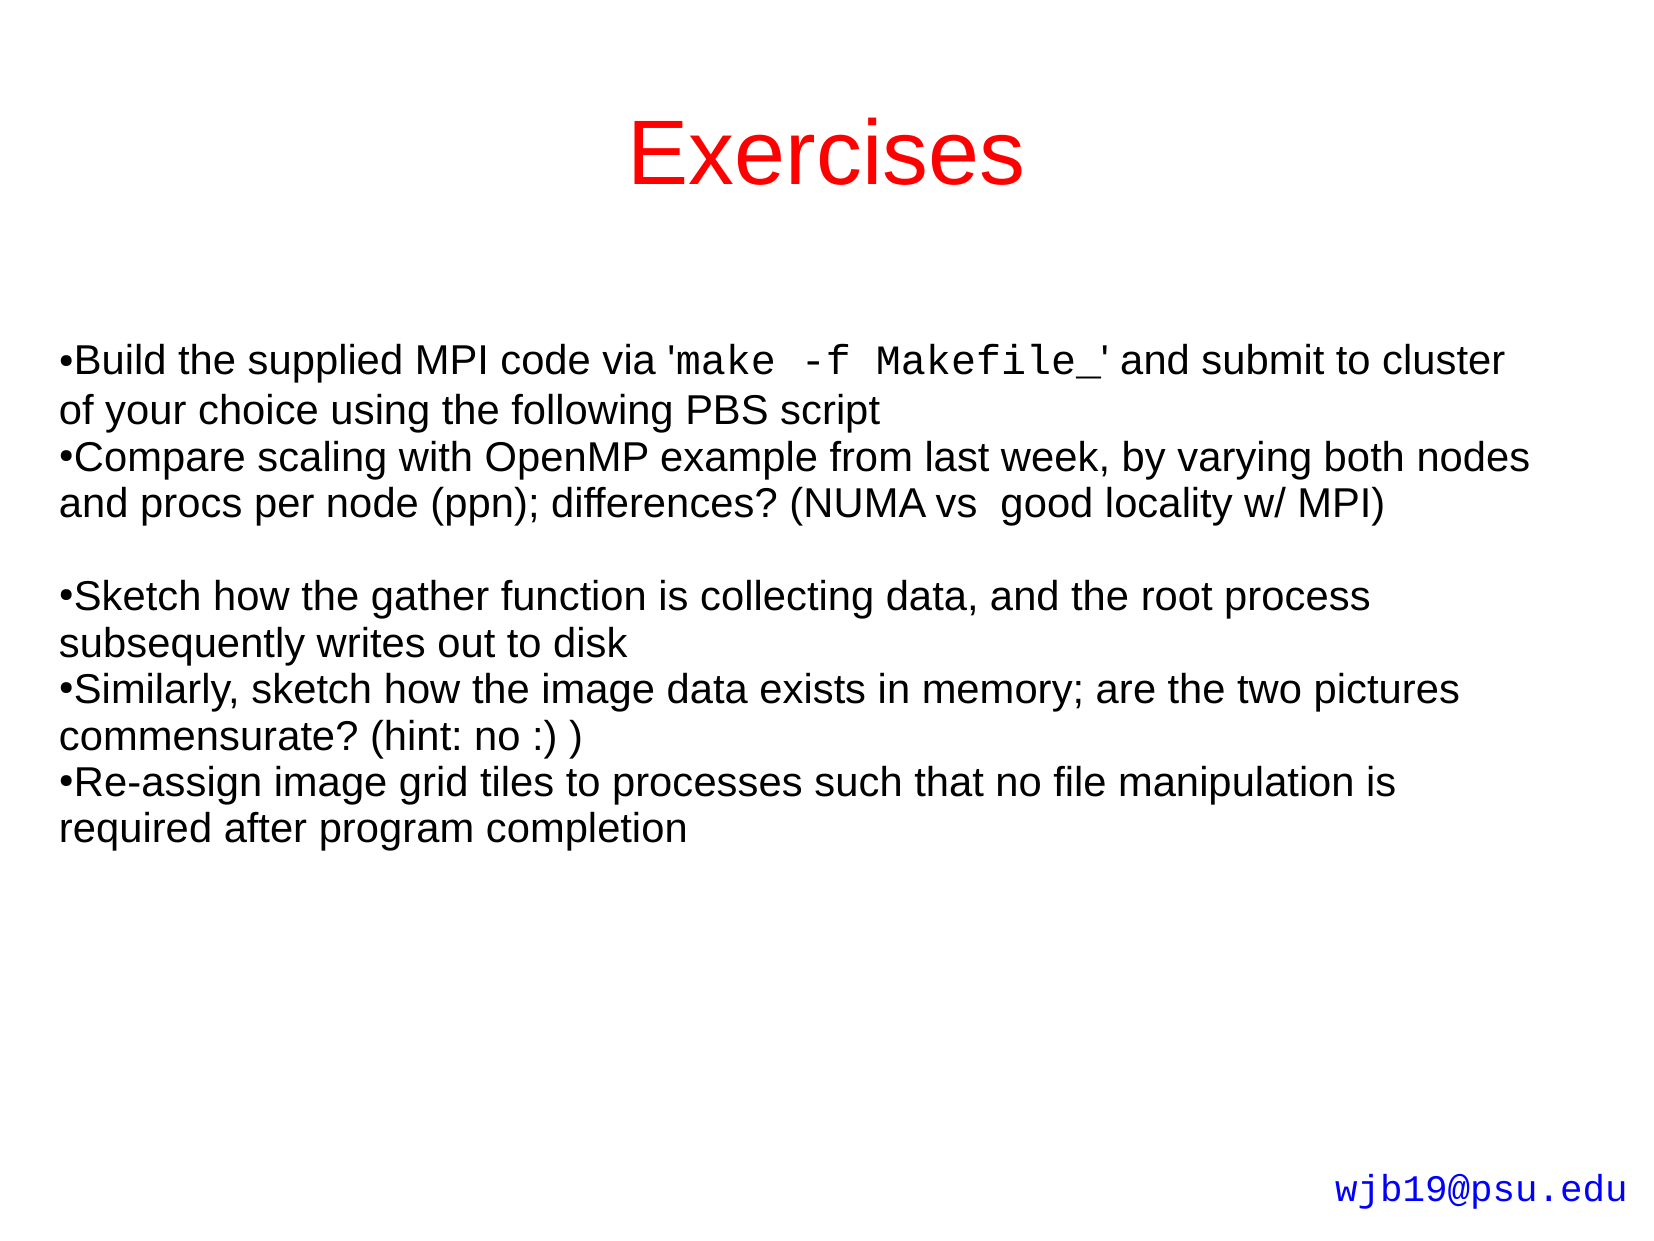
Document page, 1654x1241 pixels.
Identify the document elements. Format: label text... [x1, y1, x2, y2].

text_box wjb19@psu.edu [1320, 1162, 1643, 1220]
title Exercises [82, 49, 1571, 257]
subtitle Build the supplied MPI code via 'make -f Makefile_' and submit to cluster of your choice using the following PBS script Compare scaling with OpenMP example from last week, by varying both nodes and procs per node (ppn); differences? (NUMA vs good locality w/ MPI) Sketch how the gather function is collecting data, and the root process subsequently writes out to disk Similarly, sketch how the image data exists in memory; are the two pictures commensurate? (hint: no :) ) Re-assign image grid tiles to processes such that no file manipulation is required after program completion [59, 290, 1548, 1109]
